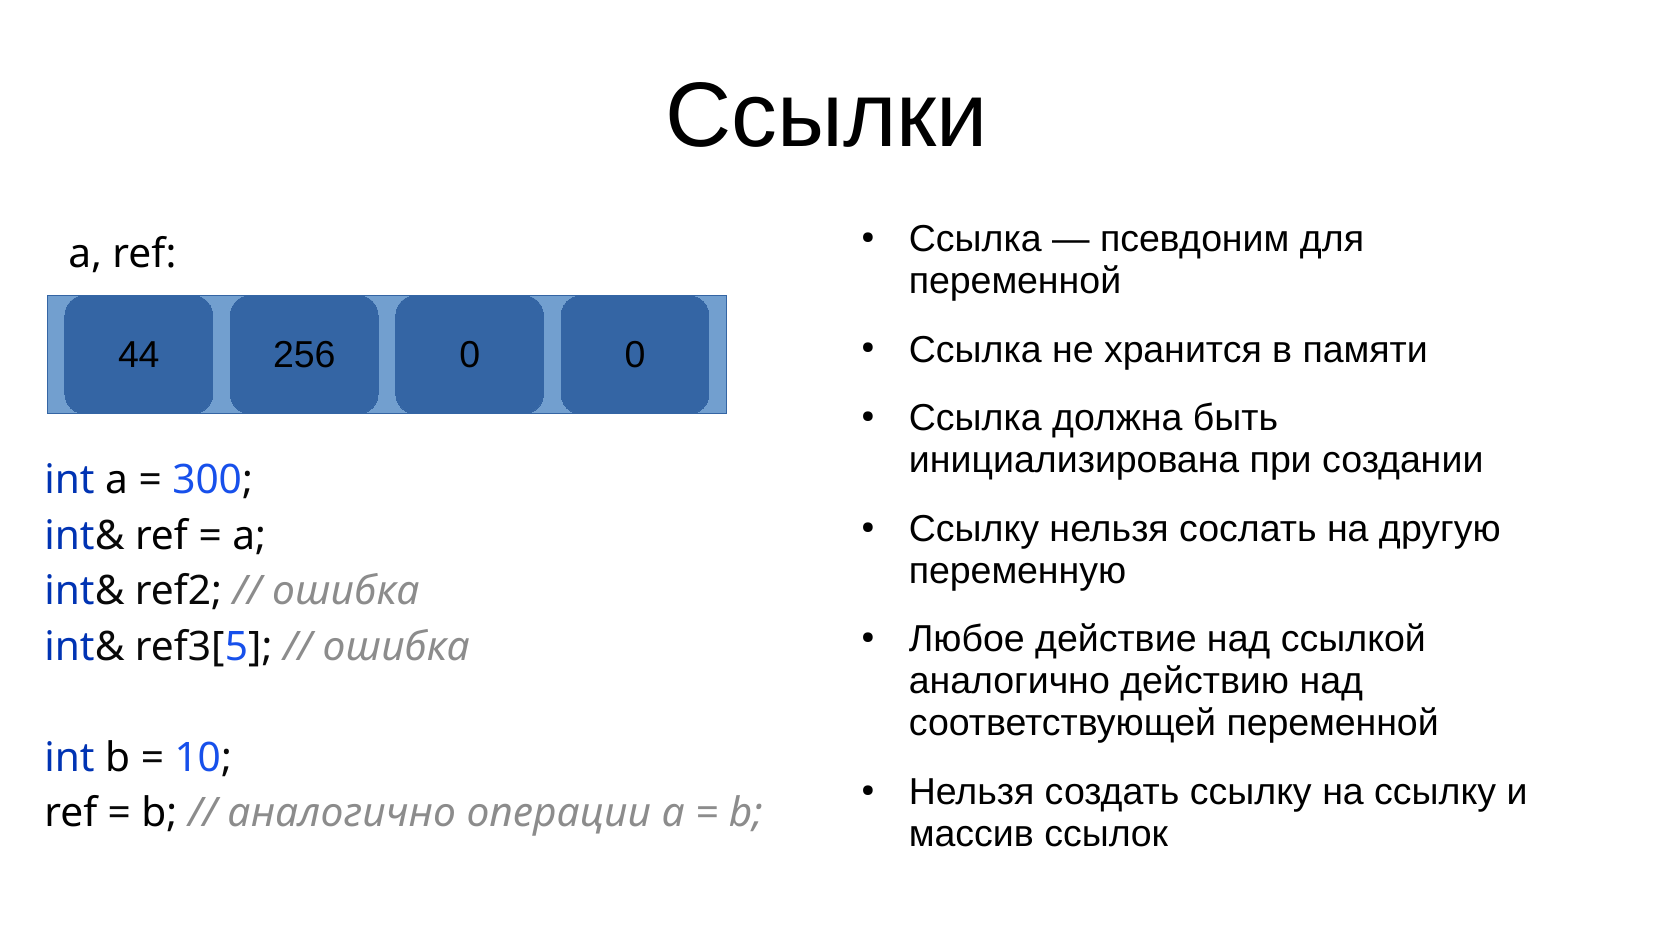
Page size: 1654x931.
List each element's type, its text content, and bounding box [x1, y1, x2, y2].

text_box 0 [395, 295, 544, 414]
text_box [197, 295, 246, 414]
text_box [692, 295, 727, 414]
text_box [362, 295, 412, 414]
text_box int a = 300; int& ref = a; int& ref2; // ошибка int& ref3[5]; // ошибка int b = 10; ref = b; // аналогично операции a = b; [29, 442, 798, 902]
text_box [527, 295, 578, 414]
text_box [47, 295, 80, 414]
text_box 256 [230, 295, 379, 414]
text_box 44 [64, 295, 213, 414]
text_box a, ref: [53, 216, 213, 287]
title Ссылки [82, 37, 1571, 193]
text_box 0 [561, 295, 709, 414]
list Ссылка — псевдоним для переменной Ссылка не хранится в памяти Ссылка должна быть инициализирована при создании Ссылку нельзя сослать на другую переменную Любое действие над ссылкой аналогично действию над соответствующей переменной Нельзя создать ссылку на ссылку и массив ссылок [845, 217, 1572, 857]
